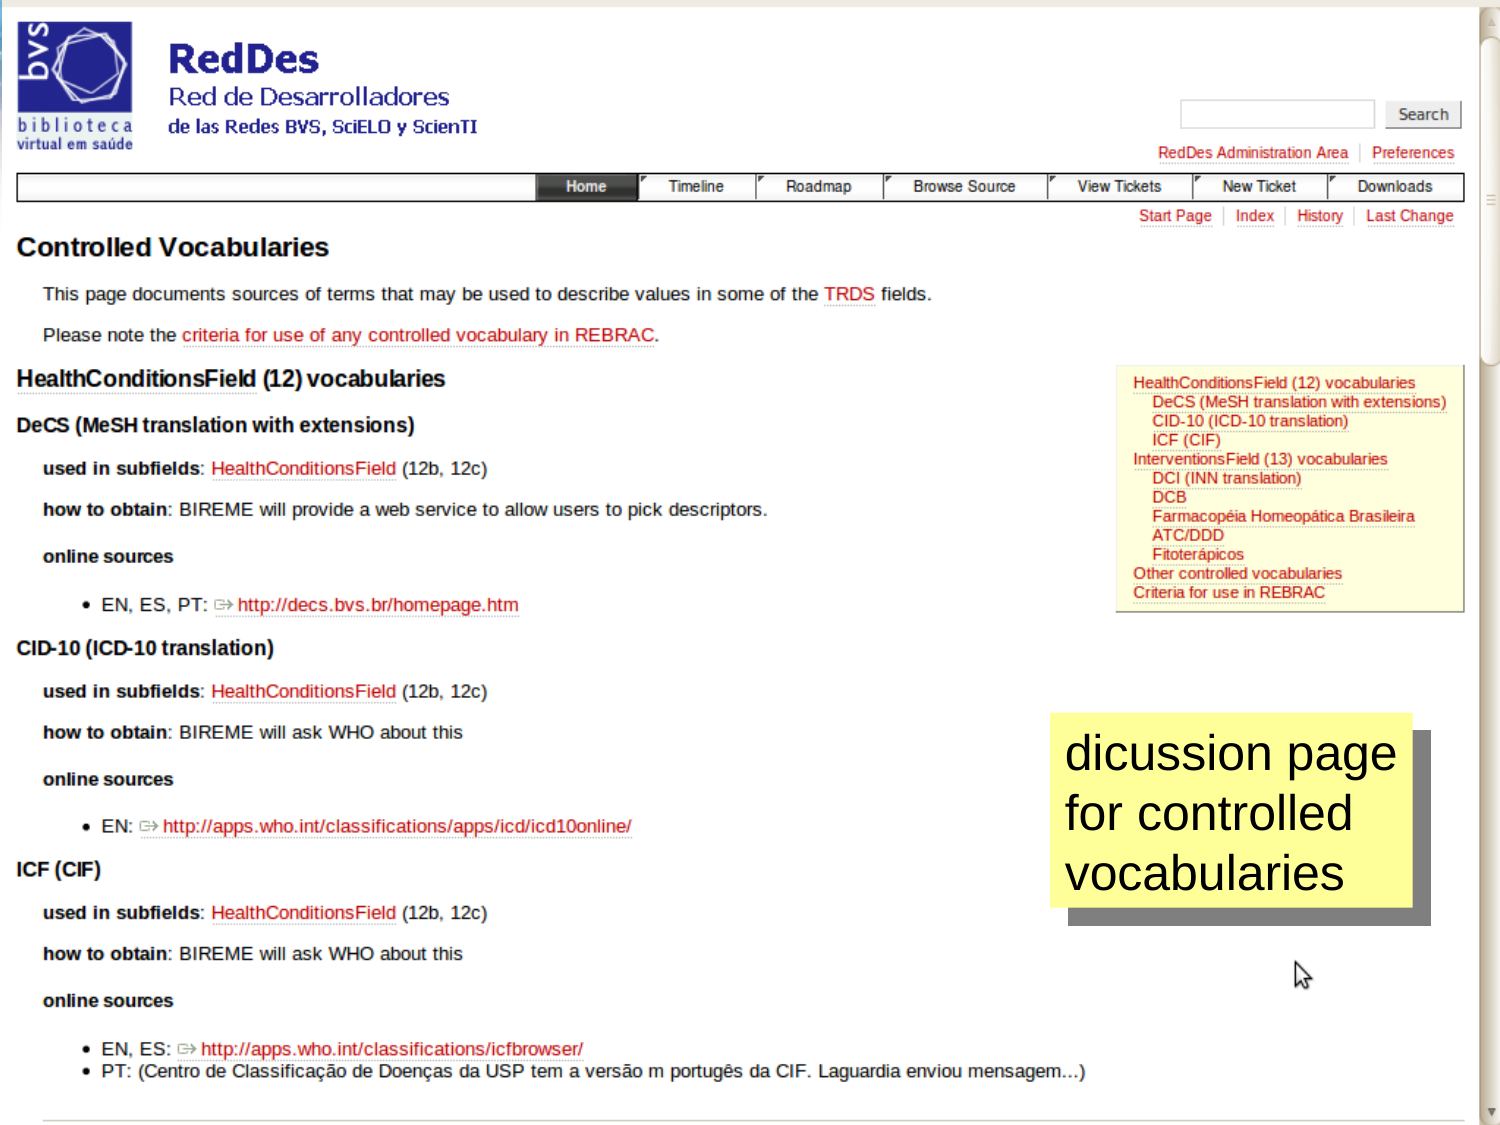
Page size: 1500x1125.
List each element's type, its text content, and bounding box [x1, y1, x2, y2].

picture [0, 0, 1500, 1125]
text_box dicussion page for controlled vocabularies [1050, 712, 1413, 908]
